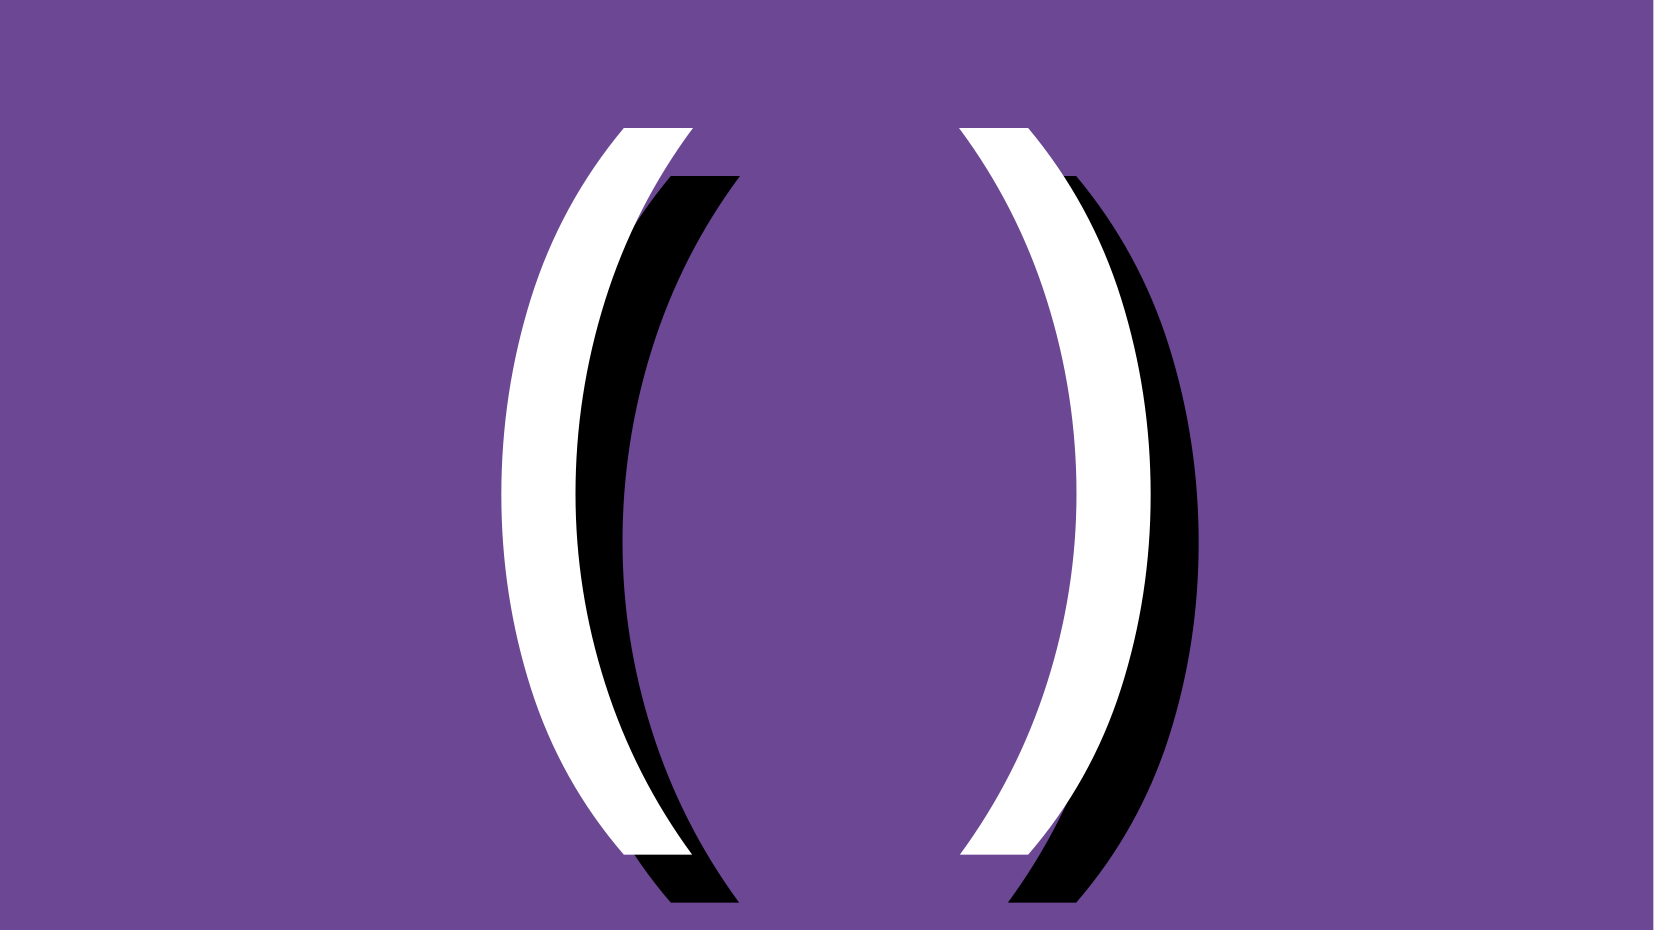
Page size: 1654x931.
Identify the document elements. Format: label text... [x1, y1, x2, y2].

subtitle ( ) [414, 0, 1240, 868]
